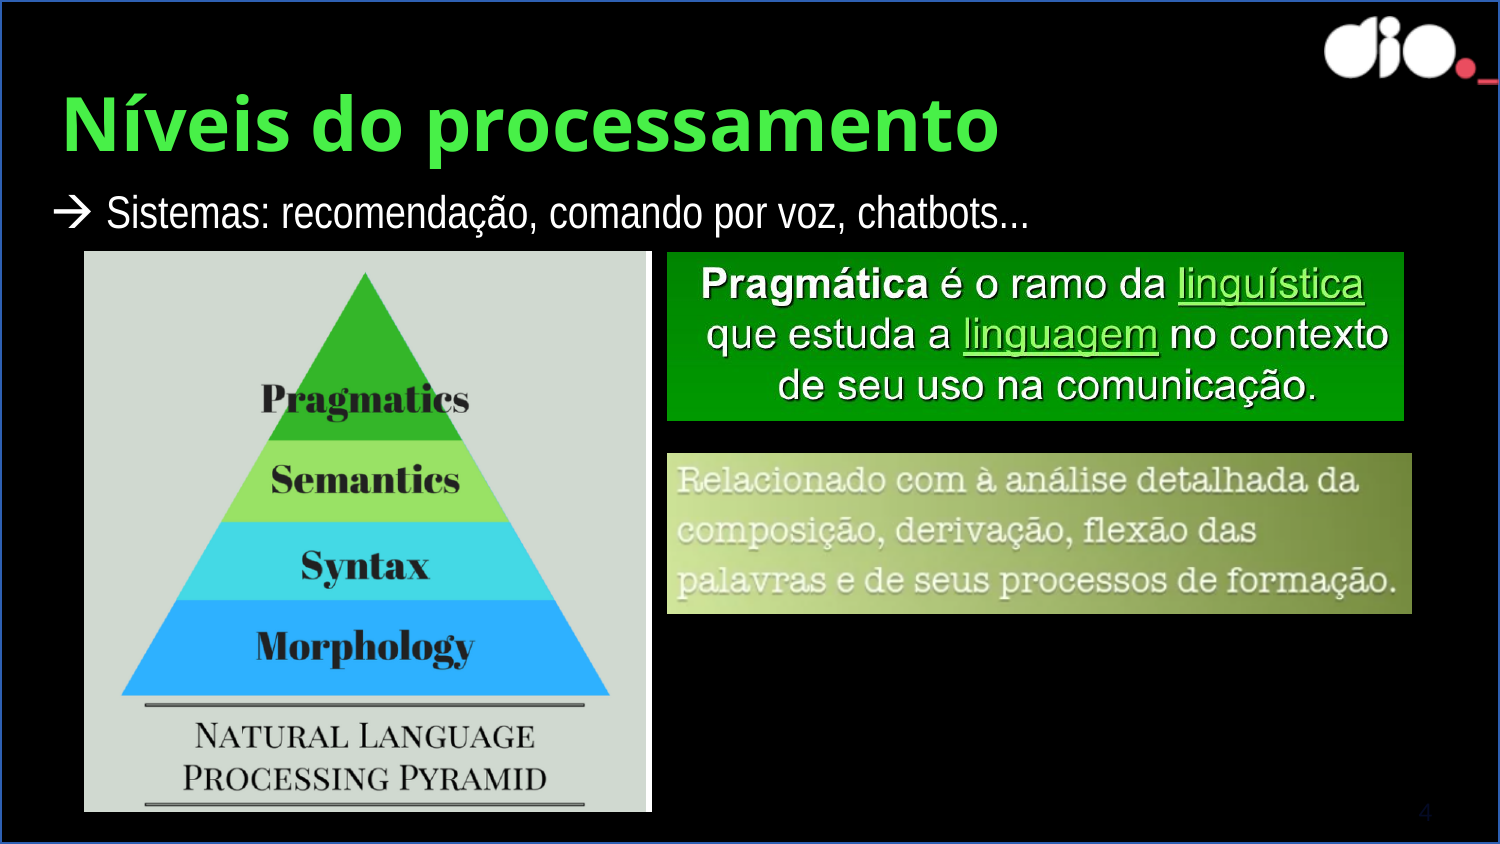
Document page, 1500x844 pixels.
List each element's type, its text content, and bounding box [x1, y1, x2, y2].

picture [84, 251, 652, 812]
slide_number 4 [1403, 779, 1494, 844]
picture [667, 453, 1412, 614]
picture [667, 252, 1404, 421]
text_box Níveis do processamento [45, 47, 1395, 166]
text_box [0, 0, 1500, 844]
picture [1324, 16, 1499, 85]
